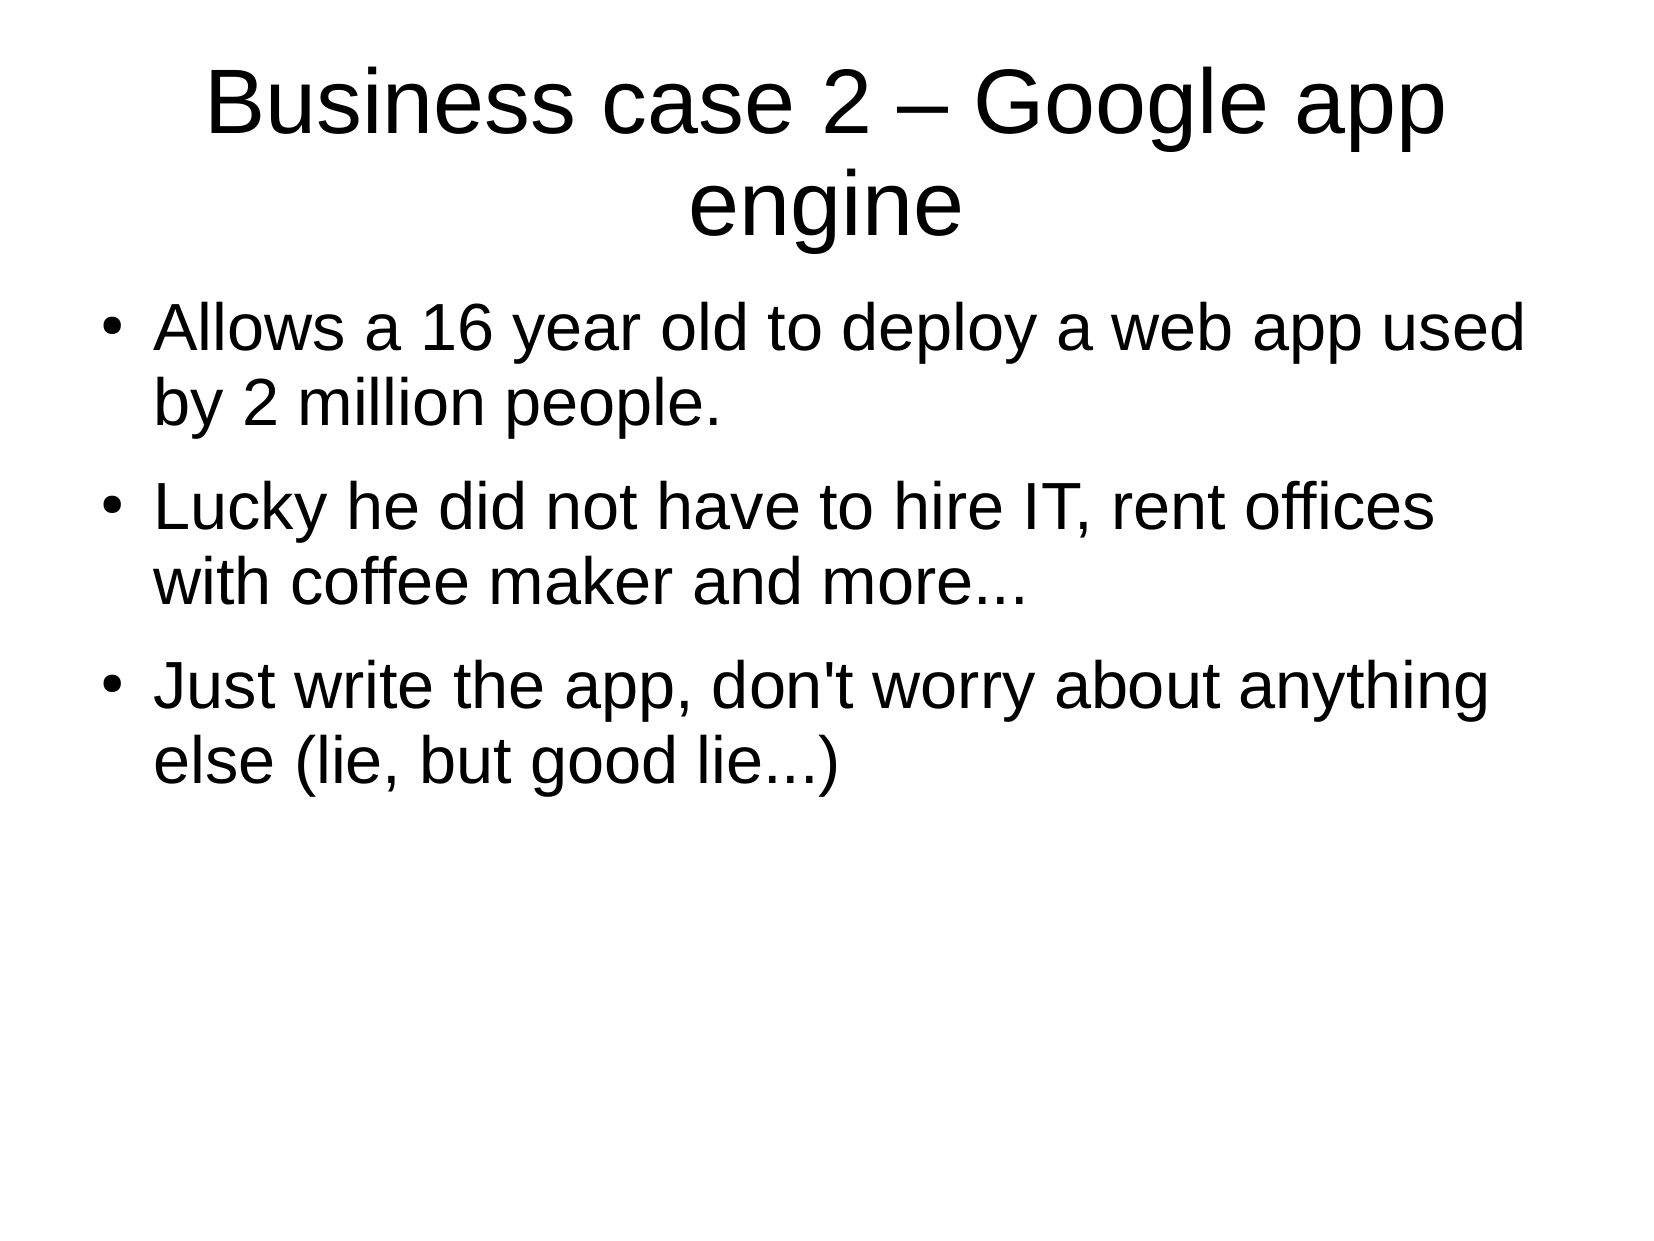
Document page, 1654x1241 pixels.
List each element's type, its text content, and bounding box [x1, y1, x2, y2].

title Business case 2 – Google app engine [82, 49, 1571, 257]
list Allows a 16 year old to deploy a web app used by 2 million people. Lucky he did not have to hire IT, rent offices with coffee maker and more... Just write the app, don't worry about anything else (lie, but good lie...) [82, 290, 1538, 1010]
